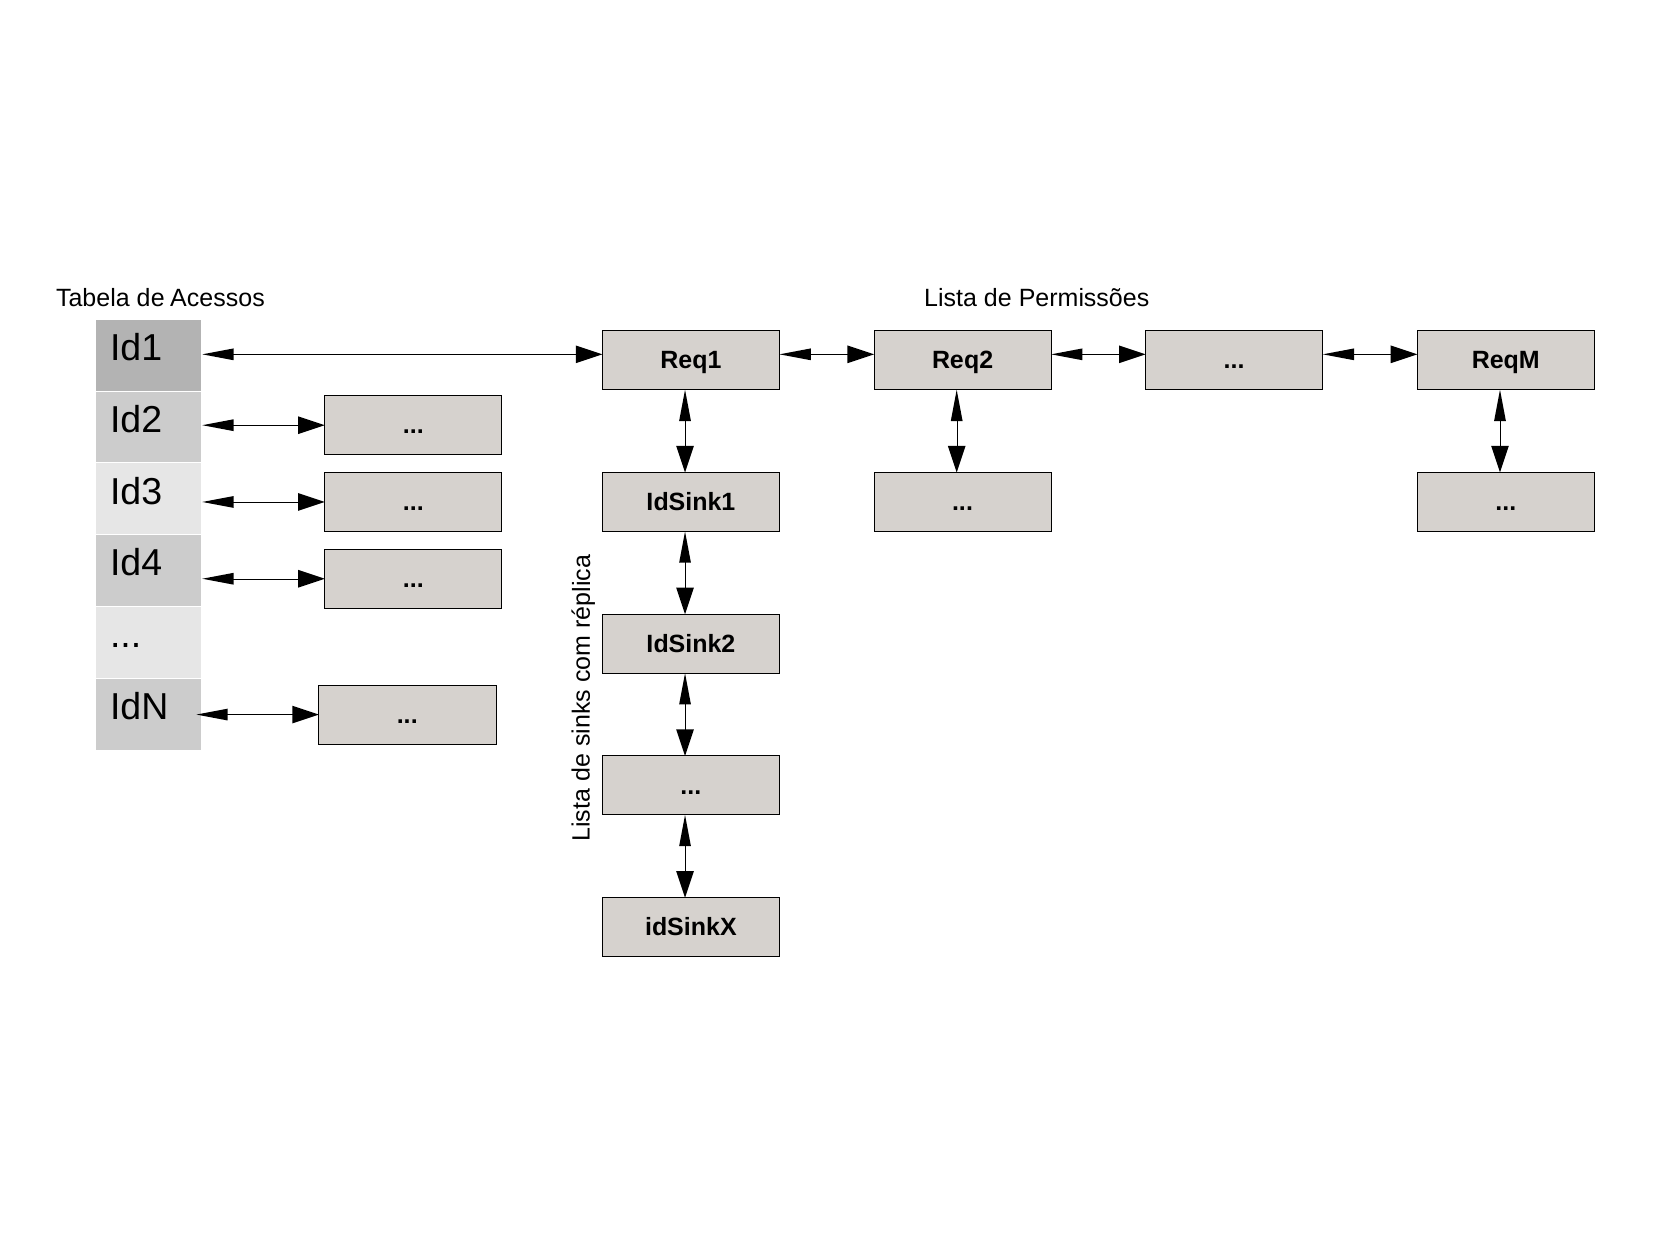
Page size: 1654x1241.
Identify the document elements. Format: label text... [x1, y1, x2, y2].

text_box Lista de Permissões [909, 276, 1165, 319]
table_cell IdN [96, 679, 201, 750]
text_box Req1 [602, 330, 780, 390]
text_box ... [1417, 472, 1595, 532]
text_box idSinkX [602, 897, 780, 957]
text_box Tabela de Acessos [41, 276, 280, 319]
text_box Lista de sinks com réplica [559, 497, 603, 857]
text_box ... [324, 395, 502, 455]
table_cell Id3 [96, 463, 201, 534]
text_box IdSink1 [602, 472, 780, 532]
text_box ... [1145, 330, 1323, 390]
table_cell Id2 [96, 392, 201, 462]
text_box Req2 [874, 330, 1052, 390]
table_header Id1 [96, 320, 201, 391]
text_box ... [324, 472, 502, 532]
text_box IdSink2 [603, 614, 780, 674]
table_cell ... [96, 607, 201, 678]
text_box ReqM [1417, 330, 1595, 390]
table_cell Id4 [96, 535, 201, 606]
text_box ... [874, 472, 1052, 532]
text_box ... [603, 755, 780, 815]
text_box ... [318, 685, 497, 745]
text_box ... [324, 549, 502, 609]
